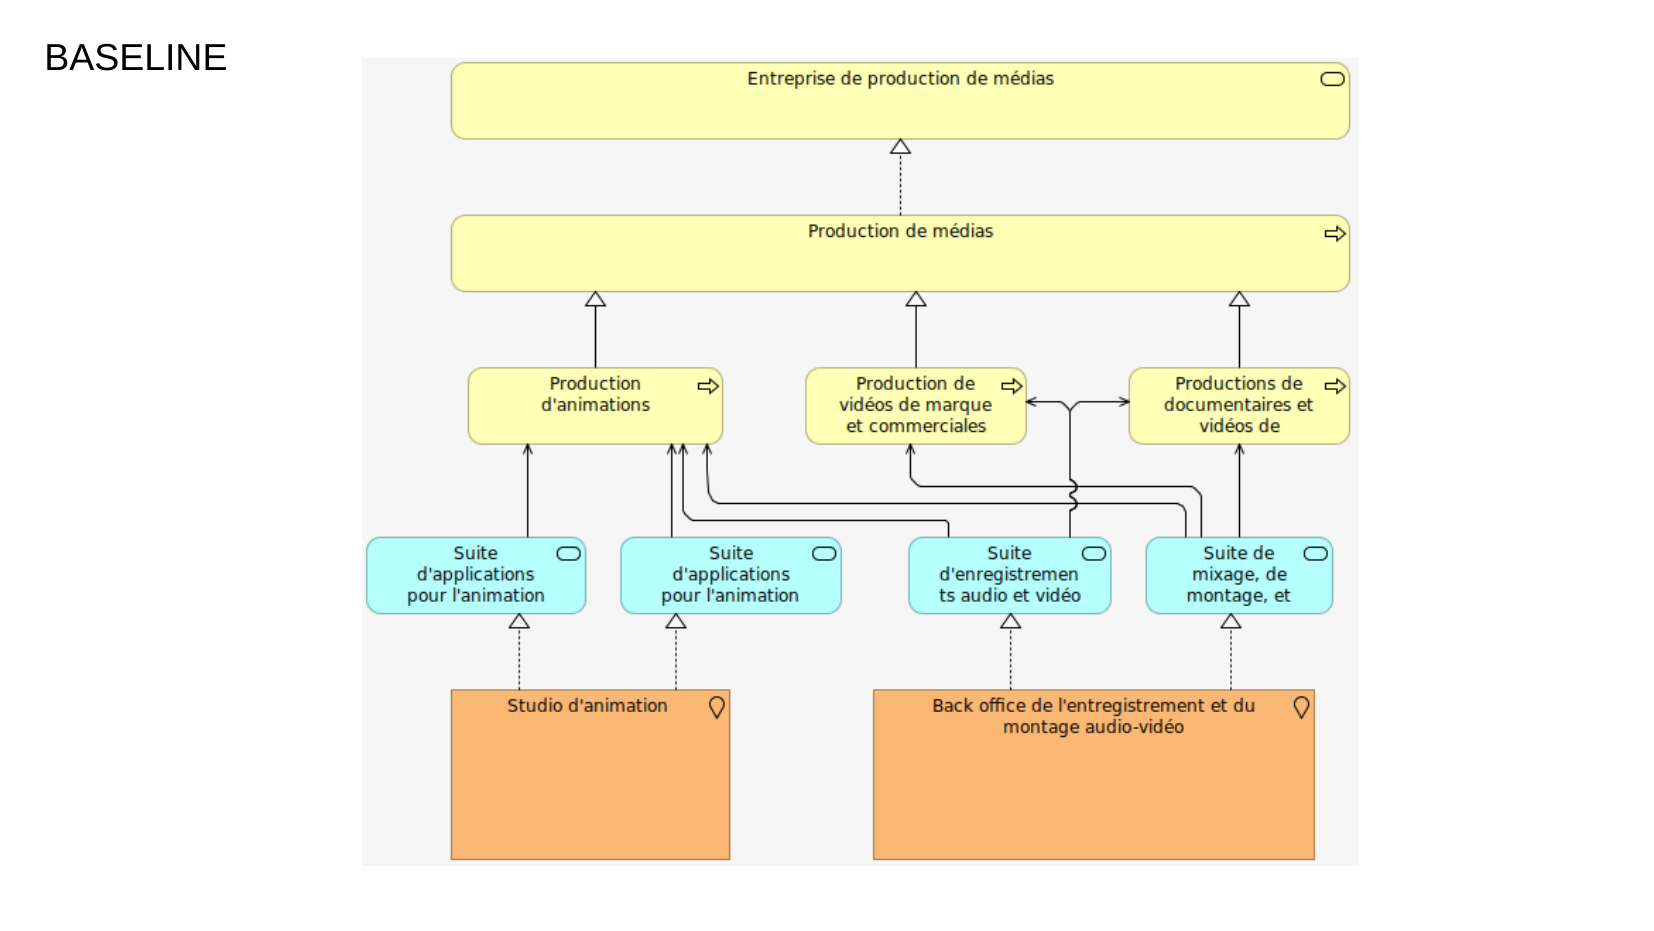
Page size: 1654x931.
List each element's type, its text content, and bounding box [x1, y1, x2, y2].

text_box BASELINE [29, 29, 266, 87]
picture [362, 58, 1359, 866]
